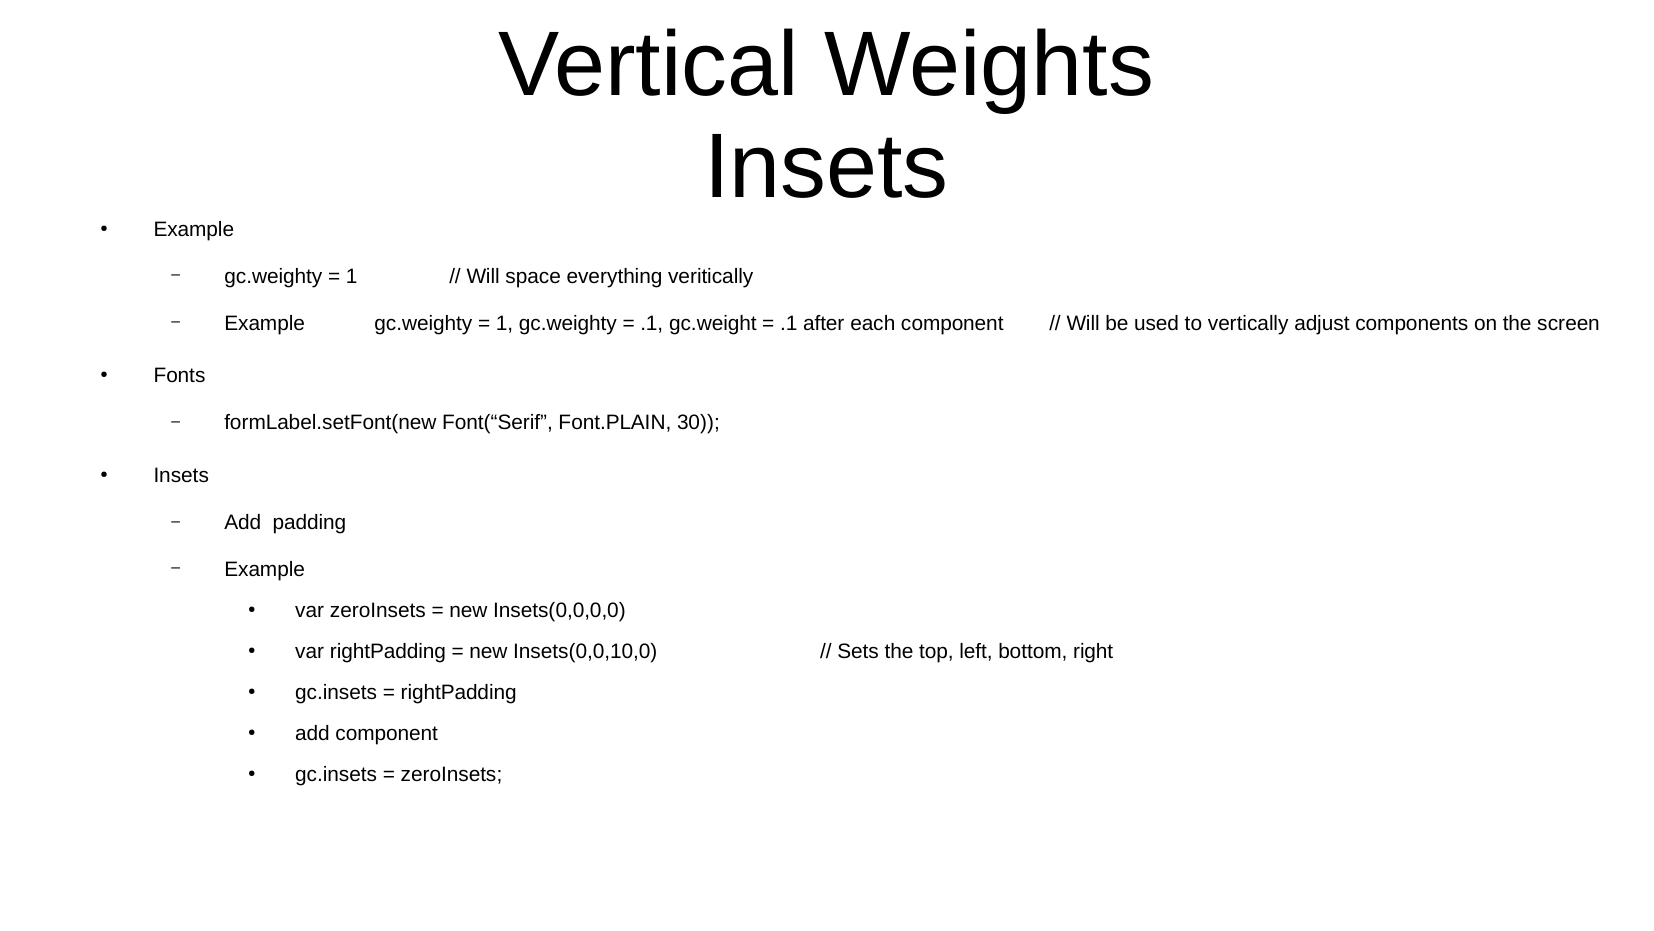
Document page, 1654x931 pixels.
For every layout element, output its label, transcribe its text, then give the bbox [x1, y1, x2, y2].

list Example gc.weighty = 1 // Will space everything veritically Example gc.weighty = 1, gc.weighty = .1, gc.weight = .1 after each component // Will be used to vertically adjust components on the screen Fonts formLabel.setFont(new Font(“Serif”, Font.PLAIN, 30)); Insets Add padding Example var zeroInsets = new Insets(0,0,0,0) var rightPadding = new Insets(0,0,10,0) // Sets the top, left, bottom, right gc.insets = rightPadding add component gc.insets = zeroInsets; [82, 217, 1636, 916]
title Vertical Weights Insets [82, 12, 1571, 217]
